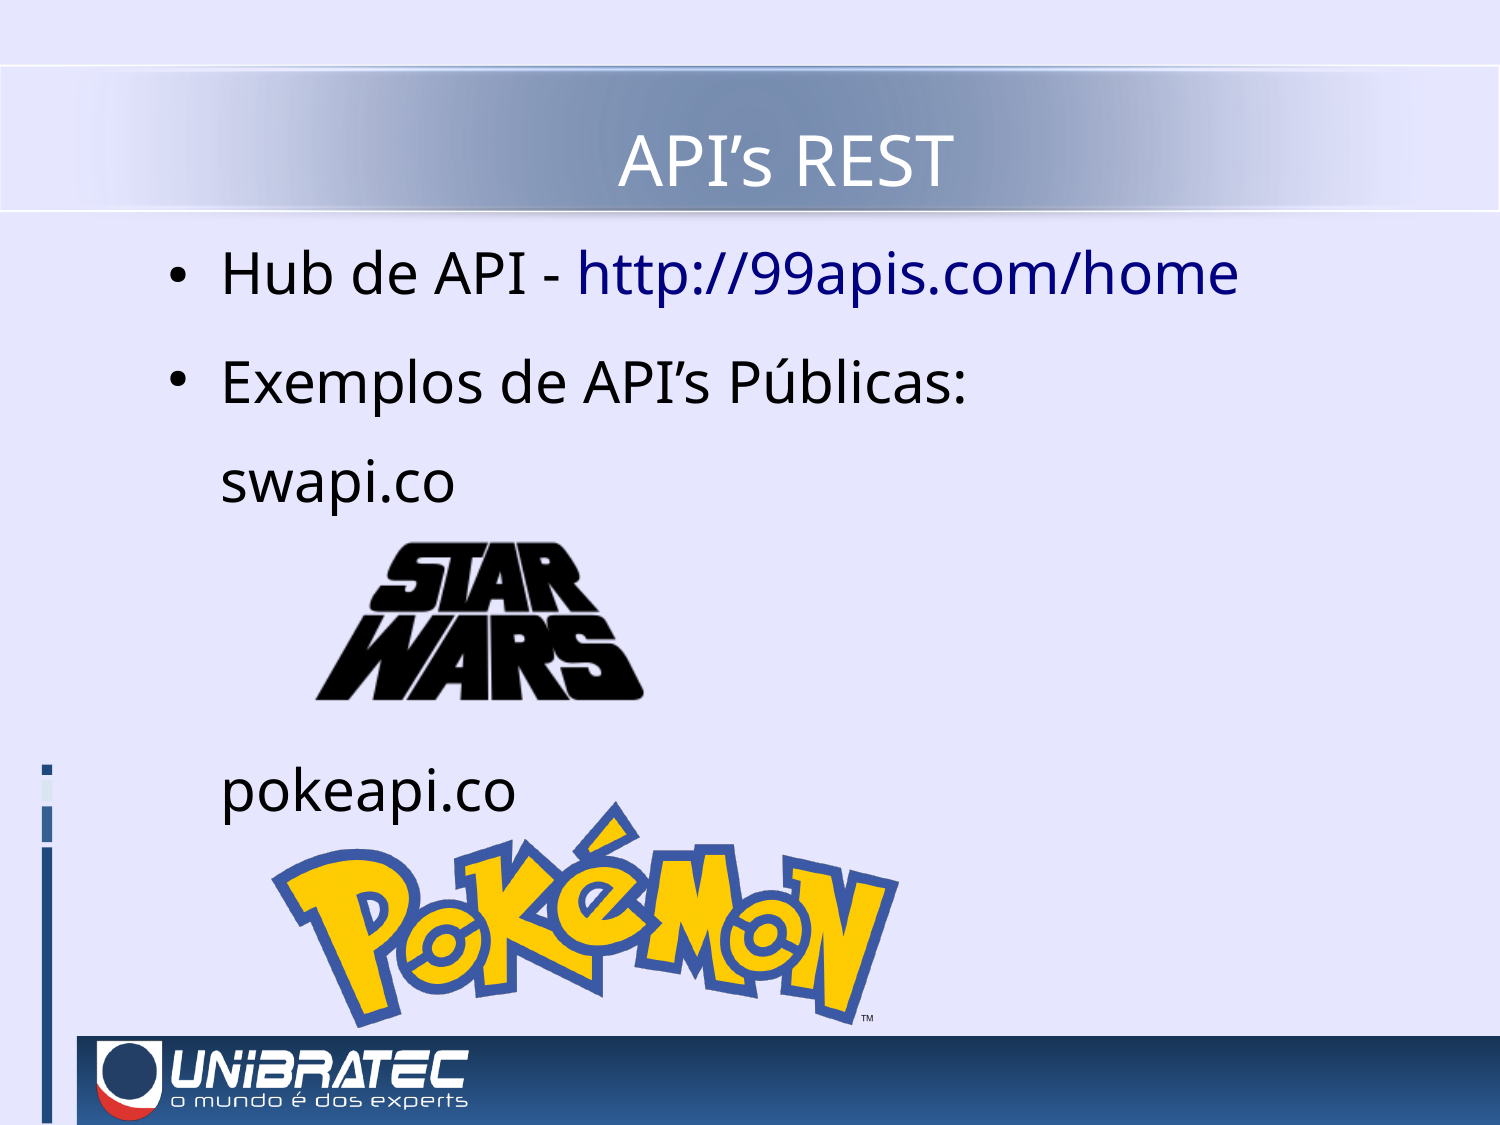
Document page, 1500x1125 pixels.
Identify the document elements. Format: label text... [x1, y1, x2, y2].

picture [271, 801, 899, 1028]
title API’s REST [150, 84, 1424, 233]
list Hub de API - http://99apis.com/home Exemplos de API’s Públicas: swapi.co pokeapi.co [150, 236, 1441, 1028]
picture [96, 1040, 469, 1121]
picture [305, 531, 650, 716]
picture [0, 58, 1500, 227]
